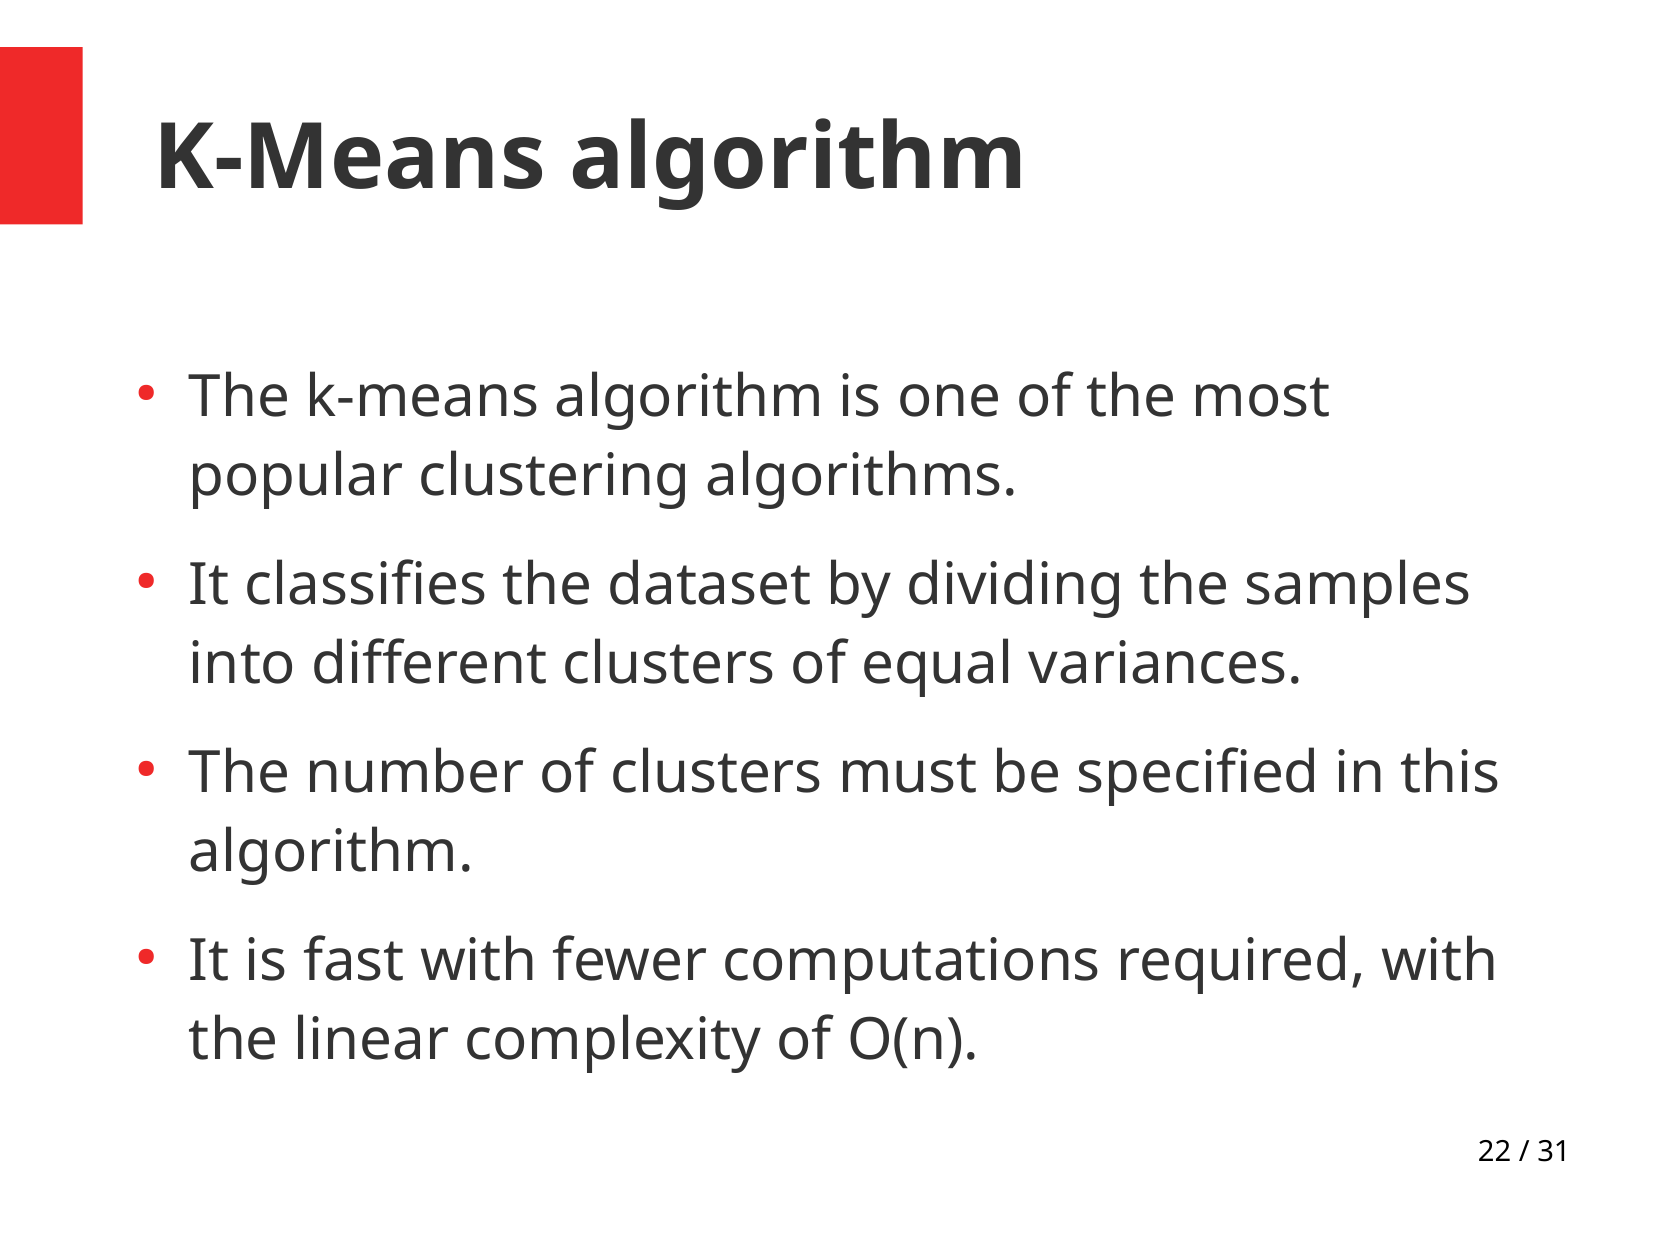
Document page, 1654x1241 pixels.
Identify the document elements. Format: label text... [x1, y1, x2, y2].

list The k-means algorithm is one of the most popular clustering algorithms. It classifies the dataset by dividing the samples into different clusters of equal variances. The number of clusters must be specified in this algorithm. It is fast with fewer computations required, with the linear complexity of O(n). [118, 354, 1536, 1074]
title K-Means algorithm [118, 49, 1571, 257]
